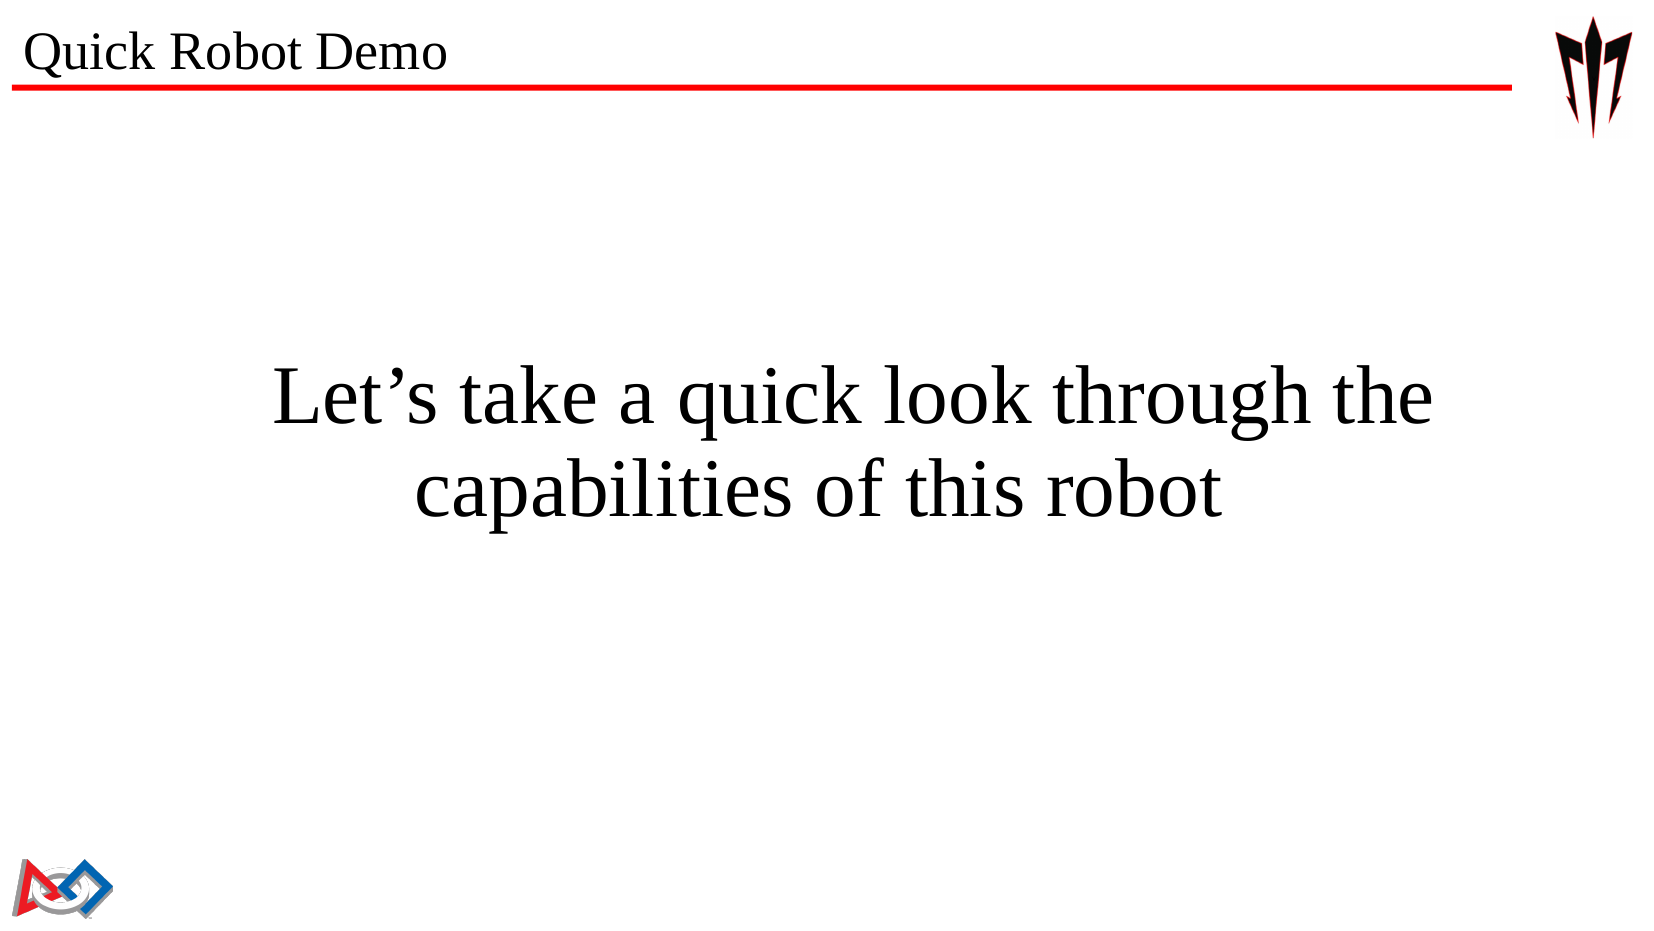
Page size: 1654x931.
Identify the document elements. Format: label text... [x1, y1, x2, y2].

picture [1555, 16, 1633, 139]
list Let’s take a quick look through the capabilities of this robot [25, 106, 1613, 796]
title Quick Robot Demo [23, 13, 1512, 89]
picture [12, 859, 113, 919]
